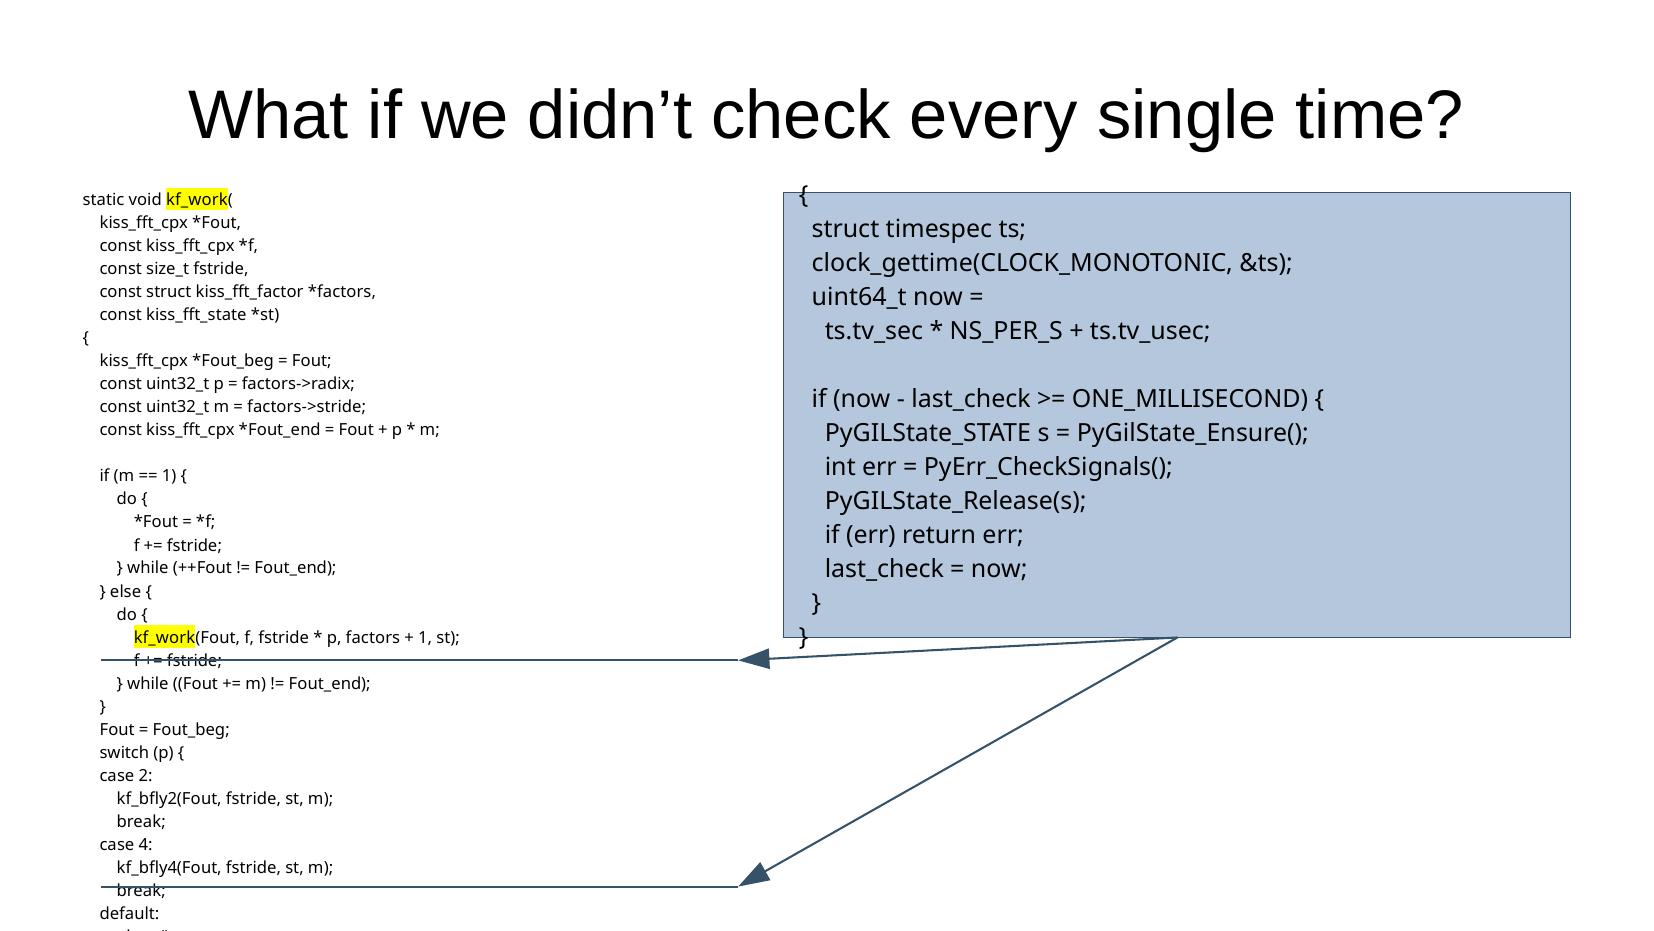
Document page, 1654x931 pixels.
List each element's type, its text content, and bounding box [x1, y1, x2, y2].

title What if we didn’t check every single time? [82, 37, 1571, 187]
text_box { struct timespec ts; clock_gettime(CLOCK_MONOTONIC, &ts); uint64_t now = ts.tv_sec * NS_PER_S + ts.tv_usec; if (now - last_check >= ONE_MILLISECOND) { PyGILState_STATE s = PyGilState_Ensure(); int err = PyErr_CheckSignals(); PyGILState_Release(s); if (err) return err; last_check = now; } } [783, 192, 1571, 638]
list static void kf_work( kiss_fft_cpx *Fout, const kiss_fft_cpx *f, const size_t fstride, const struct kiss_fft_factor *factors, const kiss_fft_state *st) { kiss_fft_cpx *Fout_beg = Fout; const uint32_t p = factors->radix; const uint32_t m = factors->stride; const kiss_fft_cpx *Fout_end = Fout + p * m; if (m == 1) { do { *Fout = *f; f += fstride; } while (++Fout != Fout_end); } else { do { kf_work(Fout, f, fstride * p, factors + 1, st); f += fstride; } while ((Fout += m) != Fout_end); } Fout = Fout_beg; switch (p) { case 2: kf_bfly2(Fout, fstride, st, m); break; case 4: kf_bfly4(Fout, fstride, st, m); break; default: abort(); } } [82, 187, 1571, 901]
